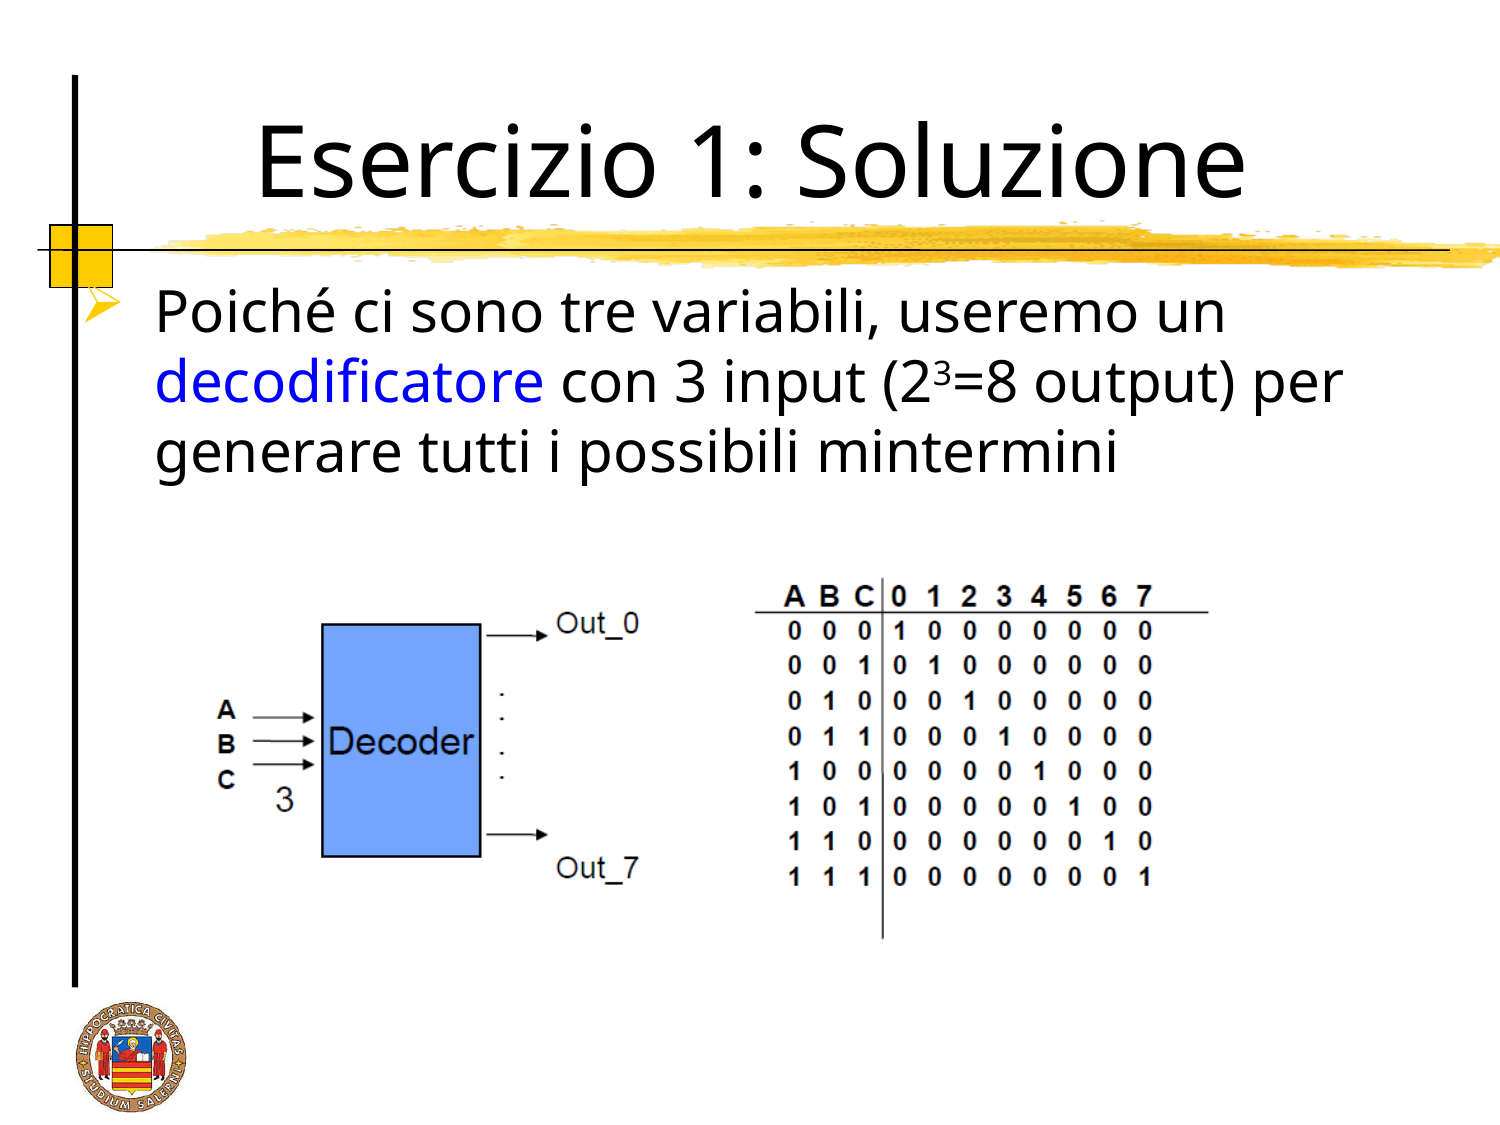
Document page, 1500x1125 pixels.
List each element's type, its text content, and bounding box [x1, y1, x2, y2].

title Esercizio 1: Soluzione [66, 37, 1438, 225]
picture [75, 999, 187, 1113]
picture [150, 215, 1500, 267]
text_box [180, 515, 1258, 988]
text_box Poiché ci sono tre variabili, useremo un decodificatore con 3 input (23=8 output) per generare tutti i possibili mintermini [64, 267, 1500, 492]
